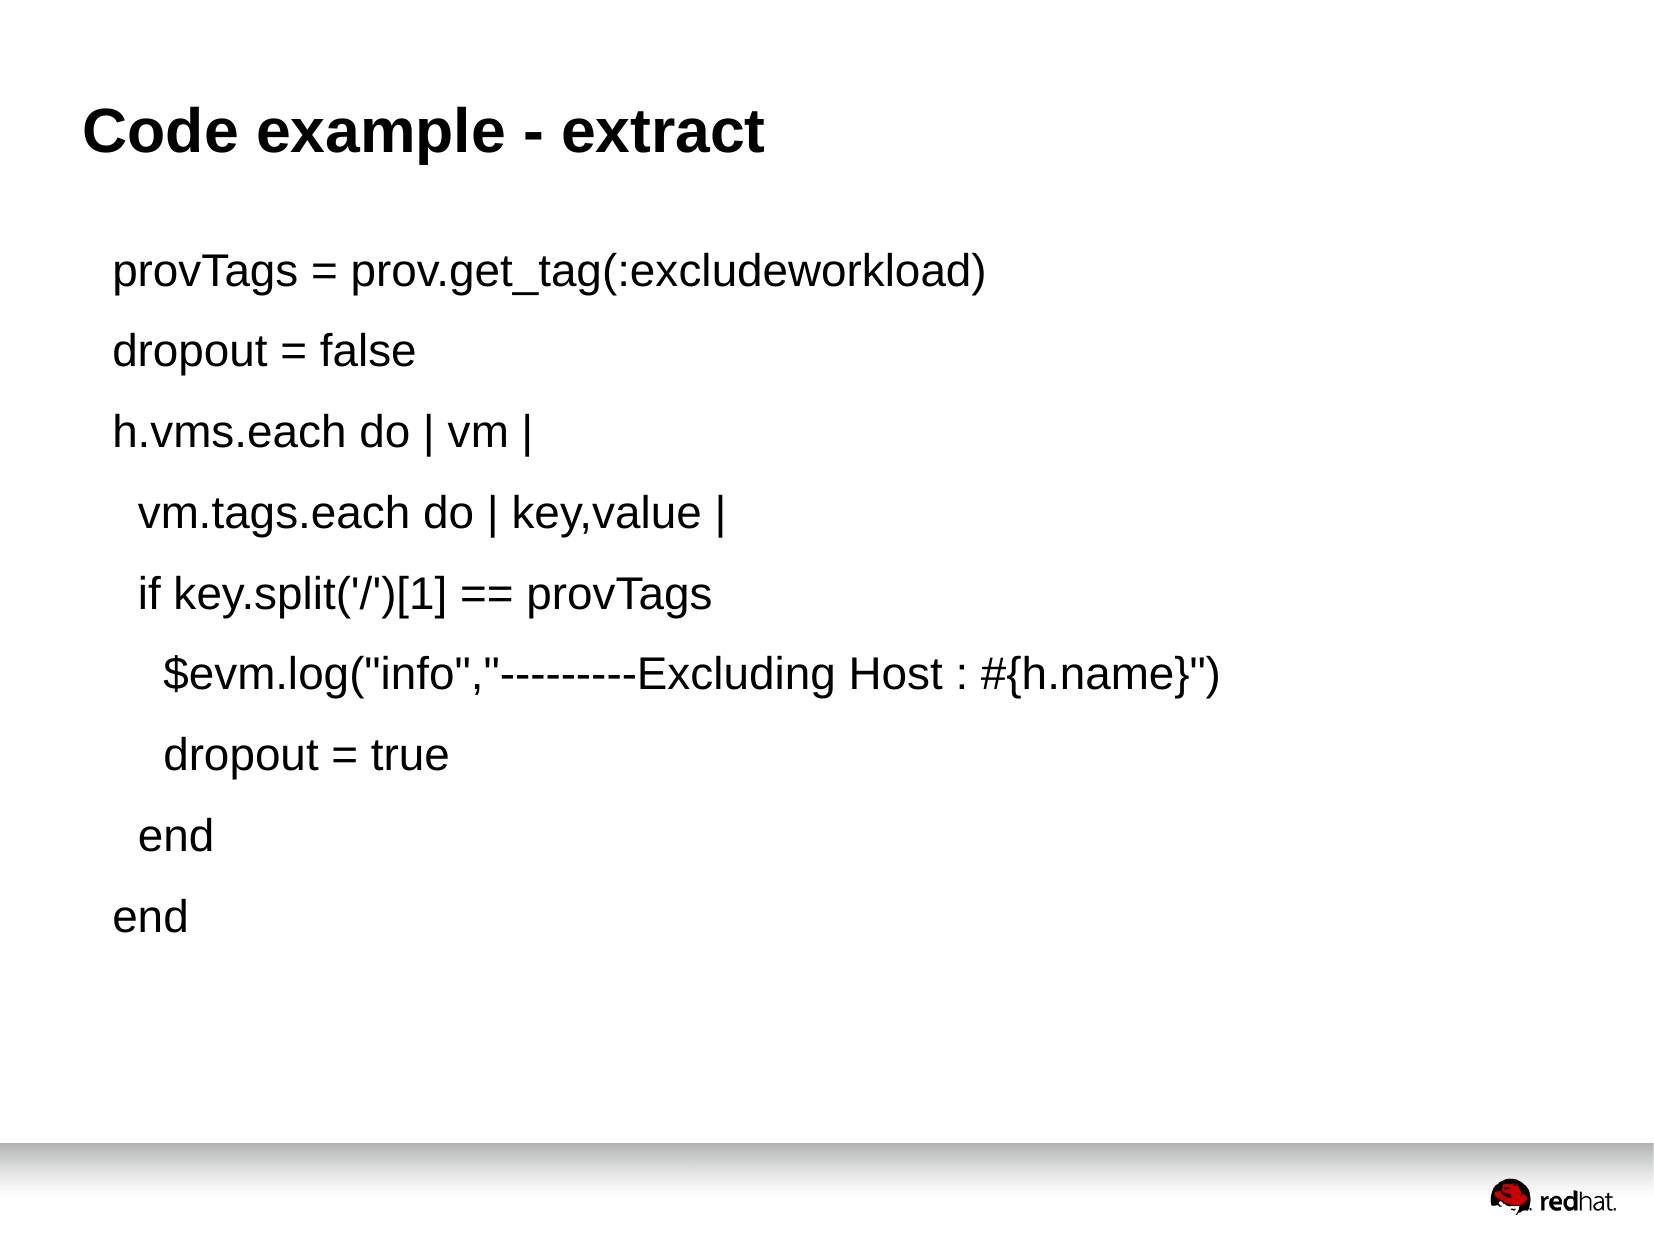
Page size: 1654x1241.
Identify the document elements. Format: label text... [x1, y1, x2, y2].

picture [0, 1143, 1654, 1241]
title Code example - extract [82, 37, 1571, 225]
list provTags = prov.get_tag(:excludeworkload) dropout = false h.vms.each do | vm | vm.tags.each do | key,value | if key.split('/')[1] == provTags $evm.log("info","---------Excluding Host : #{h.name}") dropout = true end end [86, 244, 1576, 1039]
